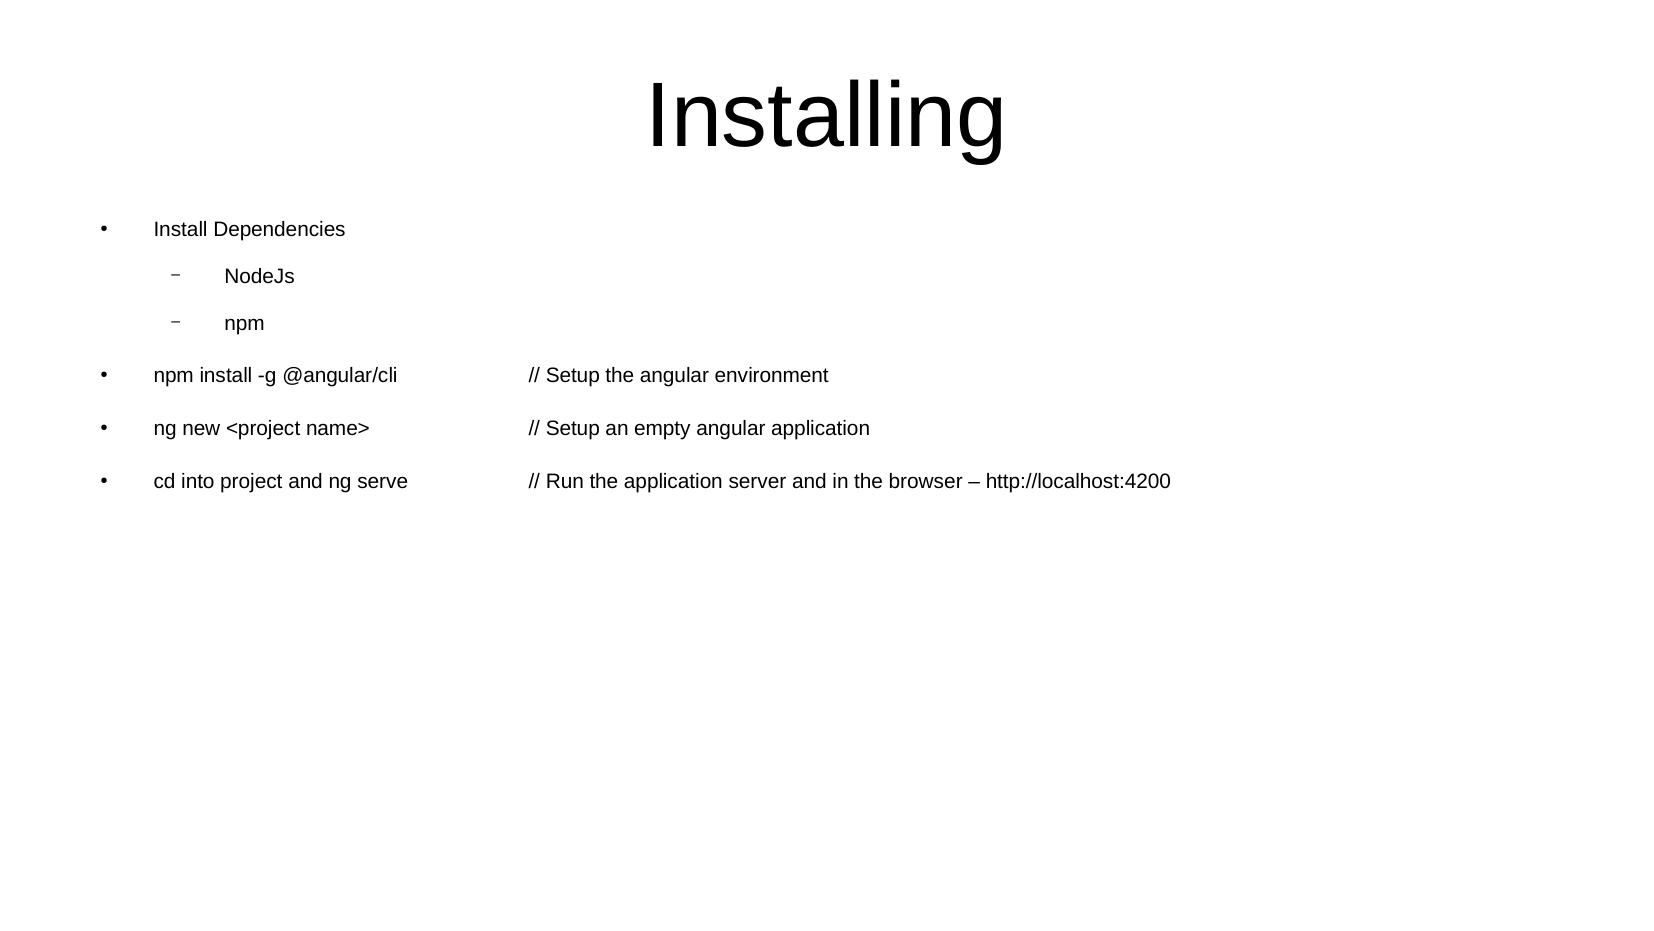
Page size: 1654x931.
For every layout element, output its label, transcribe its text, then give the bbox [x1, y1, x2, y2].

title Installing [82, 37, 1571, 193]
list Install Dependencies NodeJs npm npm install -g @angular/cli // Setup the angular environment ng new <project name> // Setup an empty angular application cd into project and ng serve // Run the application server and in the browser – http://localhost:4200 [82, 217, 1571, 758]
